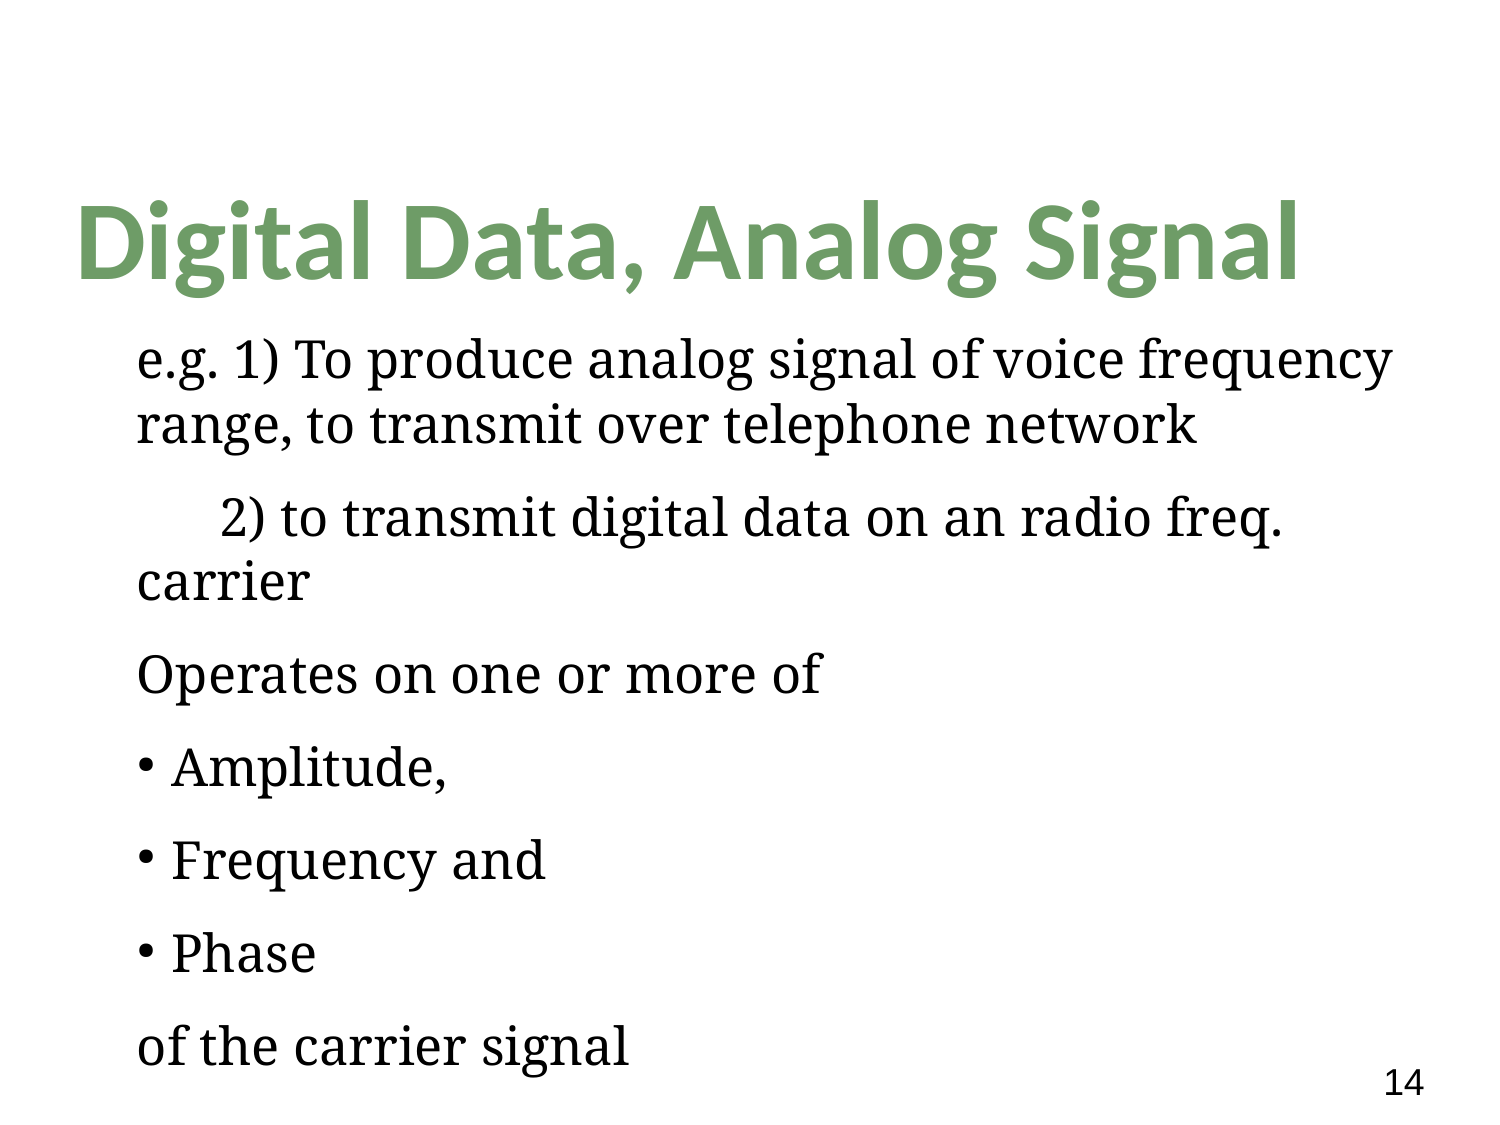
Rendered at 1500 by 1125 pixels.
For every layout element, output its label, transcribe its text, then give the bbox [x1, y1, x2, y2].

list e.g. 1) To produce analog signal of voice frequency range, to transmit over telephone network 2) to transmit digital data on an radio freq. carrier Operates on one or more of Amplitude, Frequency and Phase of the carrier signal [74, 317, 1425, 1125]
title Digital Data, Analog Signal [74, 123, 1425, 303]
